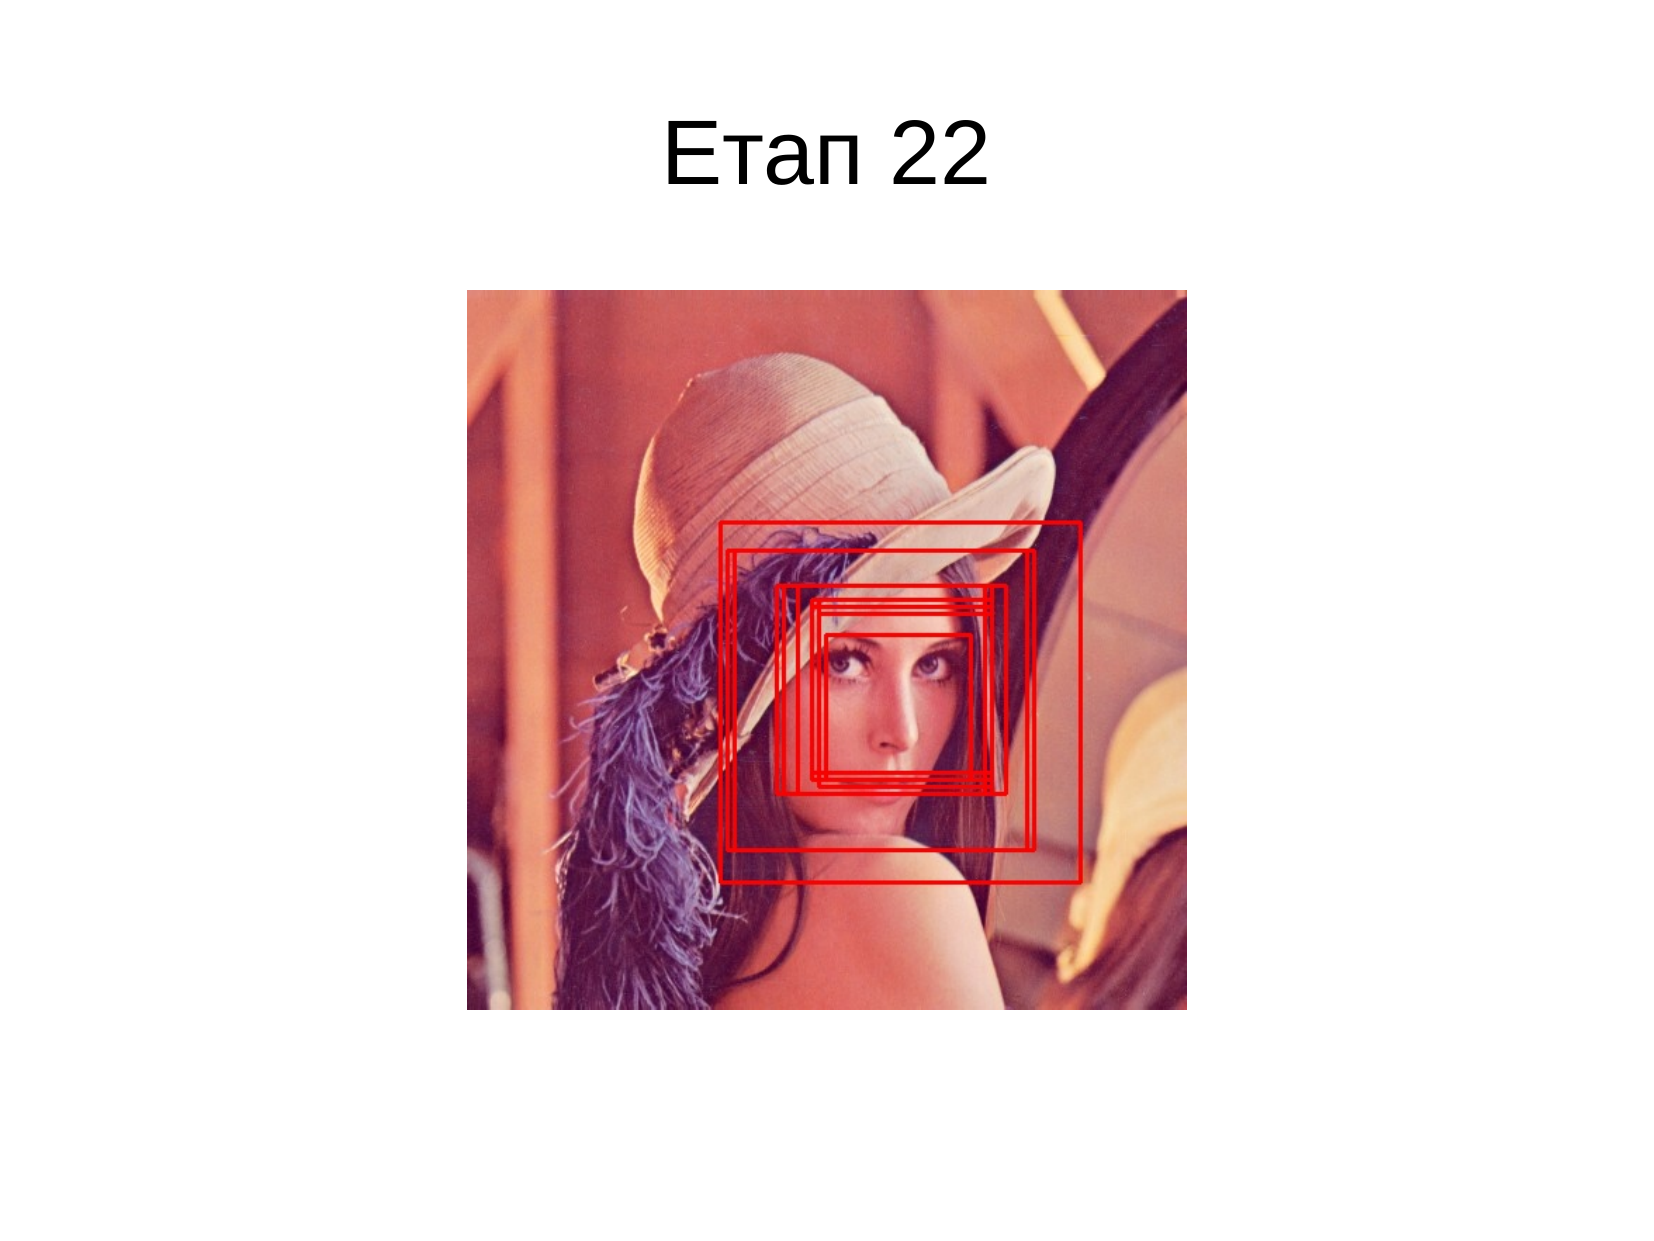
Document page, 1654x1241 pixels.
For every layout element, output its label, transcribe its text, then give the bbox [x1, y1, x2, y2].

title Етап 22 [82, 49, 1571, 257]
picture [467, 290, 1187, 1010]
